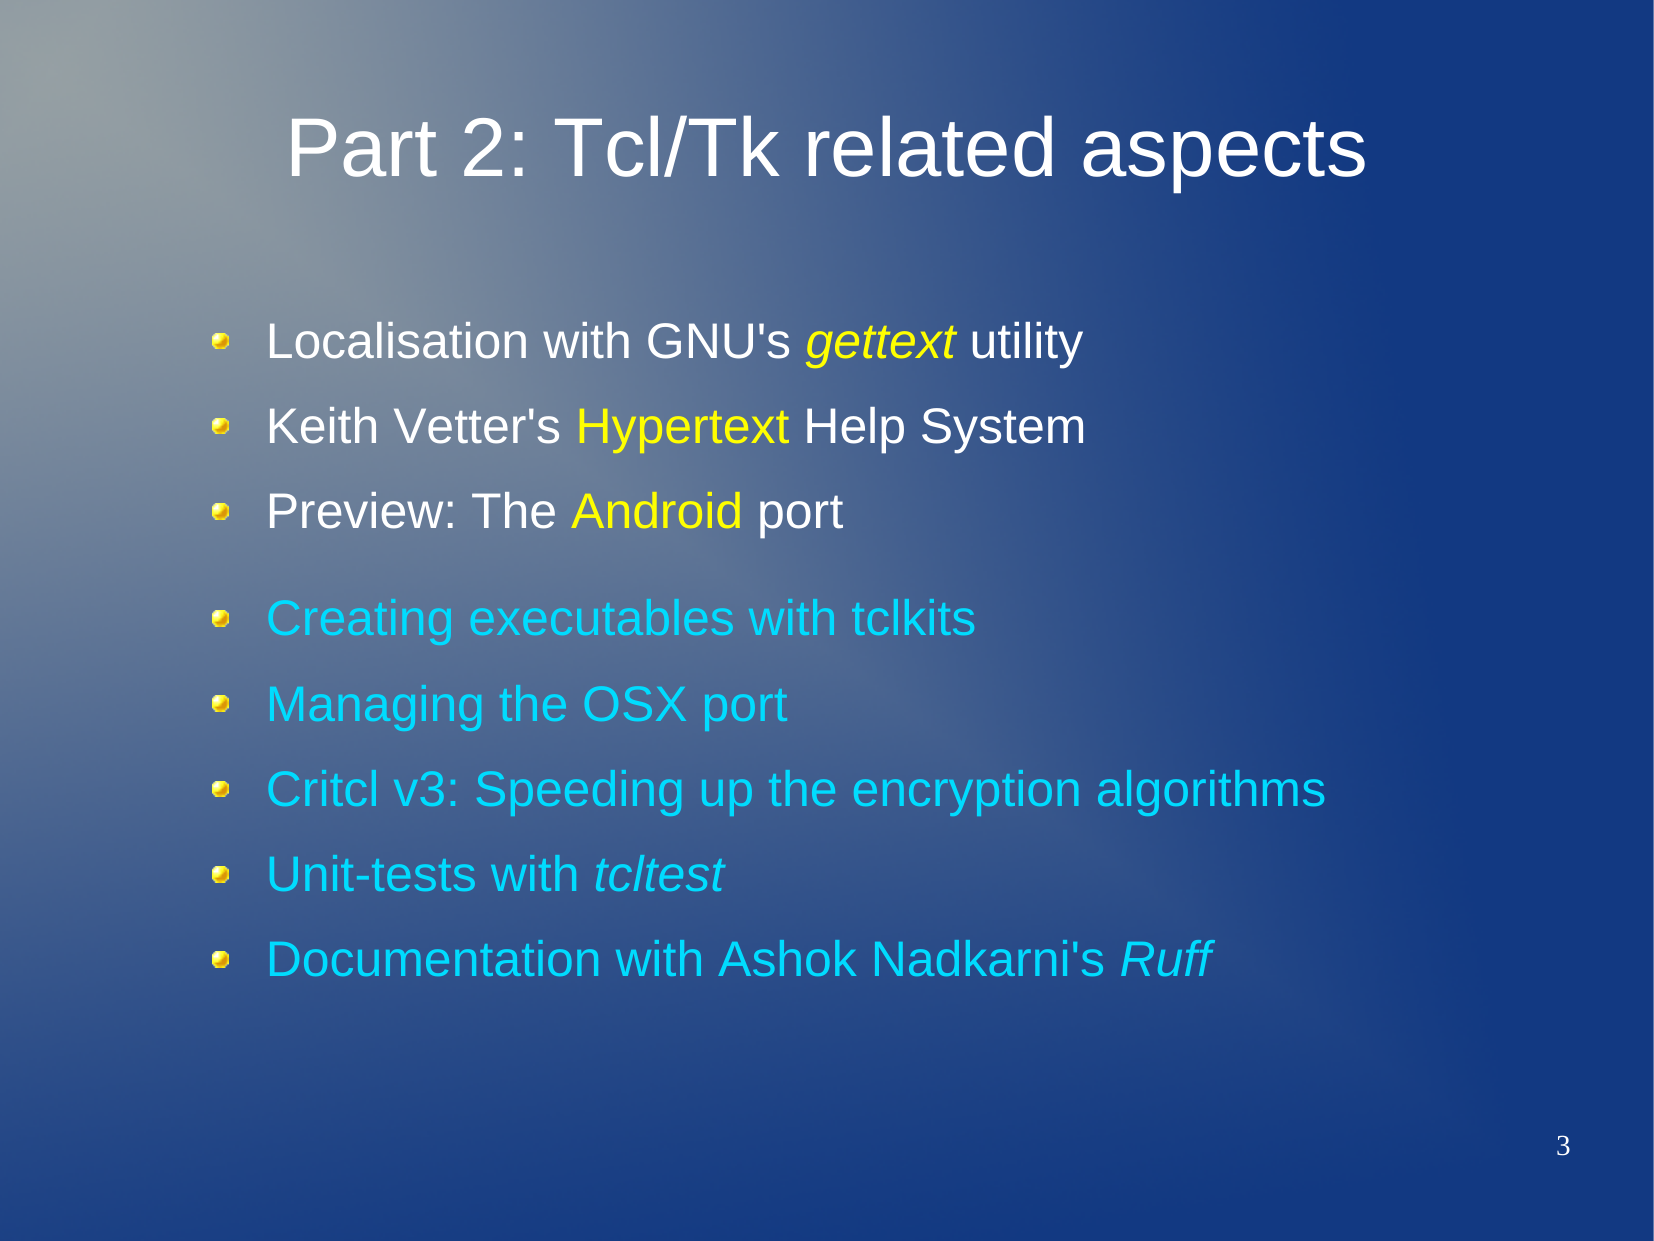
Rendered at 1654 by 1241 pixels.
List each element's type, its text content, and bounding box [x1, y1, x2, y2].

list Localisation with GNU's gettext utility Keith Vetter's Hypertext Help System Preview: The Android port [194, 312, 1388, 562]
picture [0, 0, 1654, 1241]
list Creating executables with tclkits Managing the OSX port Critcl v3: Speeding up the encryption algorithms Unit-tests with tcltest Documentation with Ashok Nadkarni's Ruff [194, 590, 1388, 1047]
title Part 2: Tcl/Tk related aspects [82, 58, 1571, 237]
